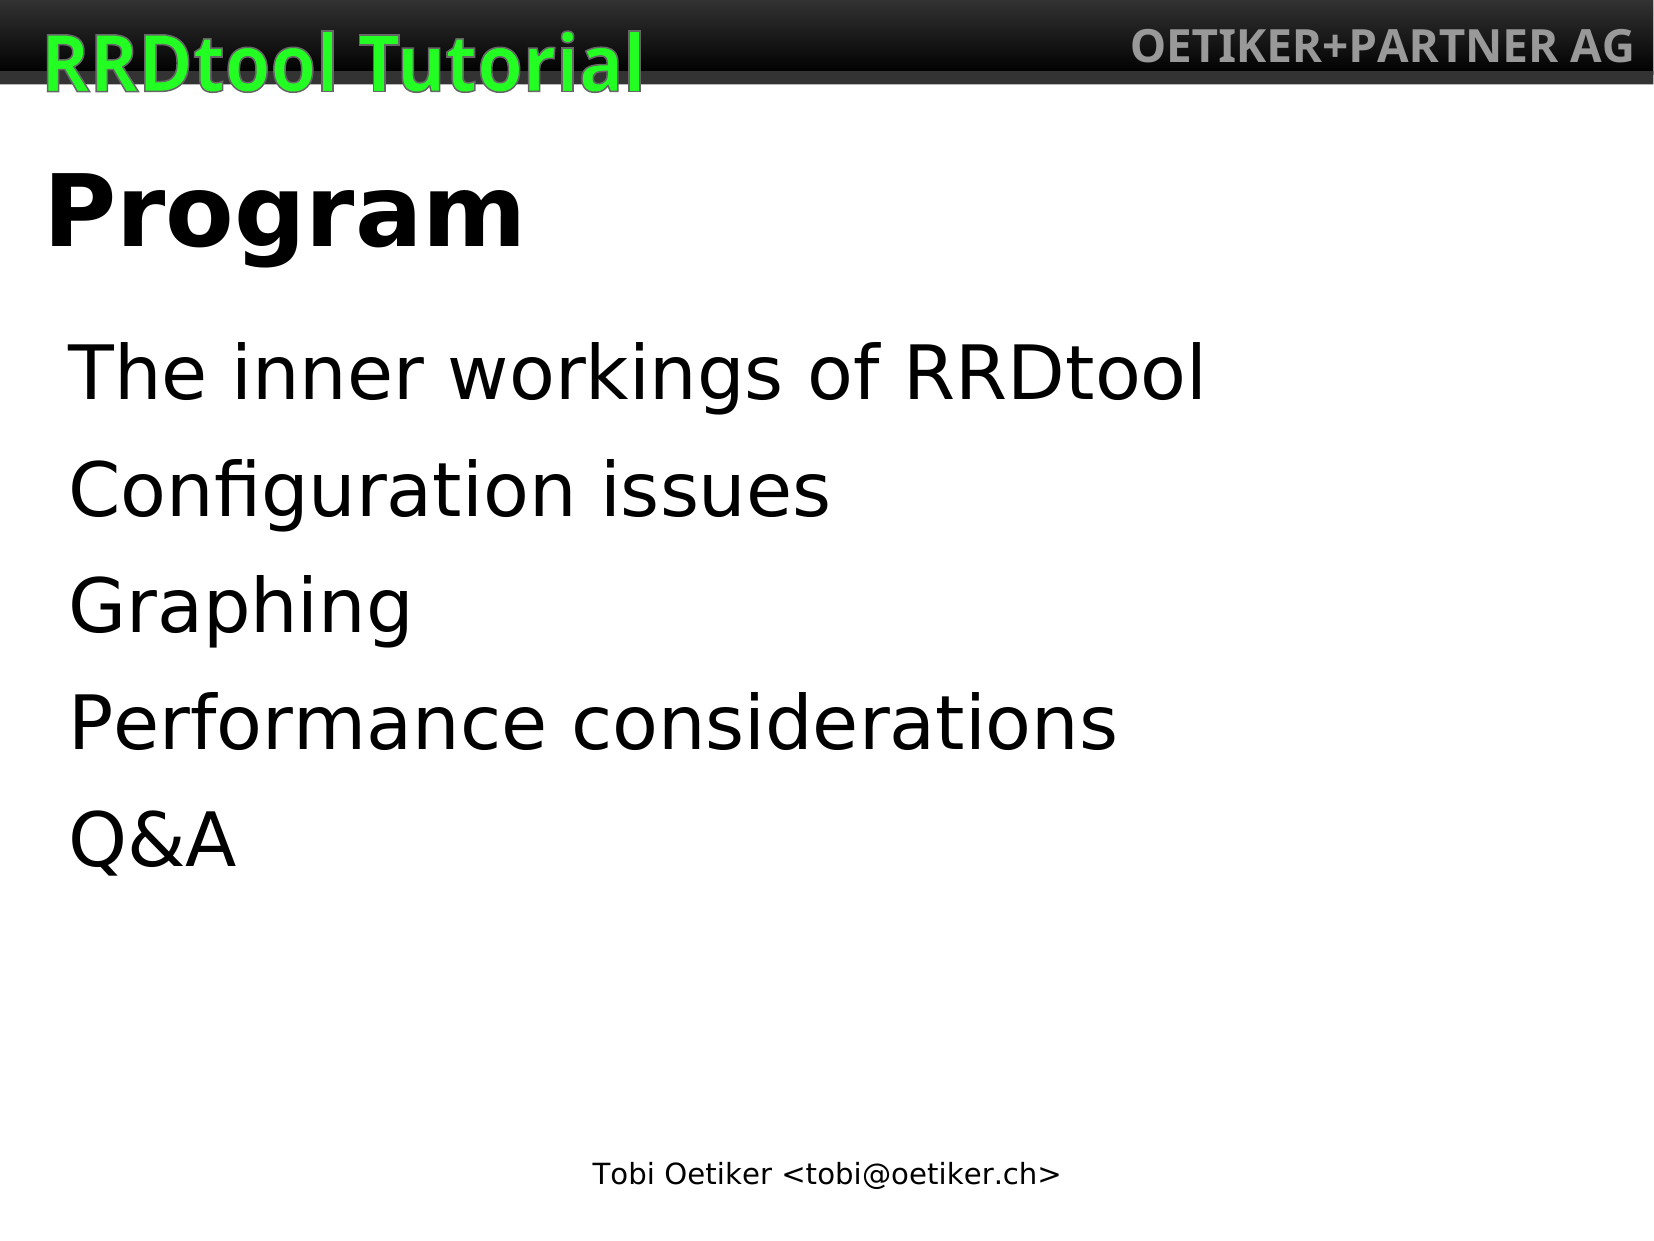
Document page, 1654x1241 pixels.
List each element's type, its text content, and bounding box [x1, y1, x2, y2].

list The inner workings of RRDtool Configuration issues Graphing Performance considerations Q&A [50, 329, 1571, 987]
title Program [43, 137, 1582, 287]
